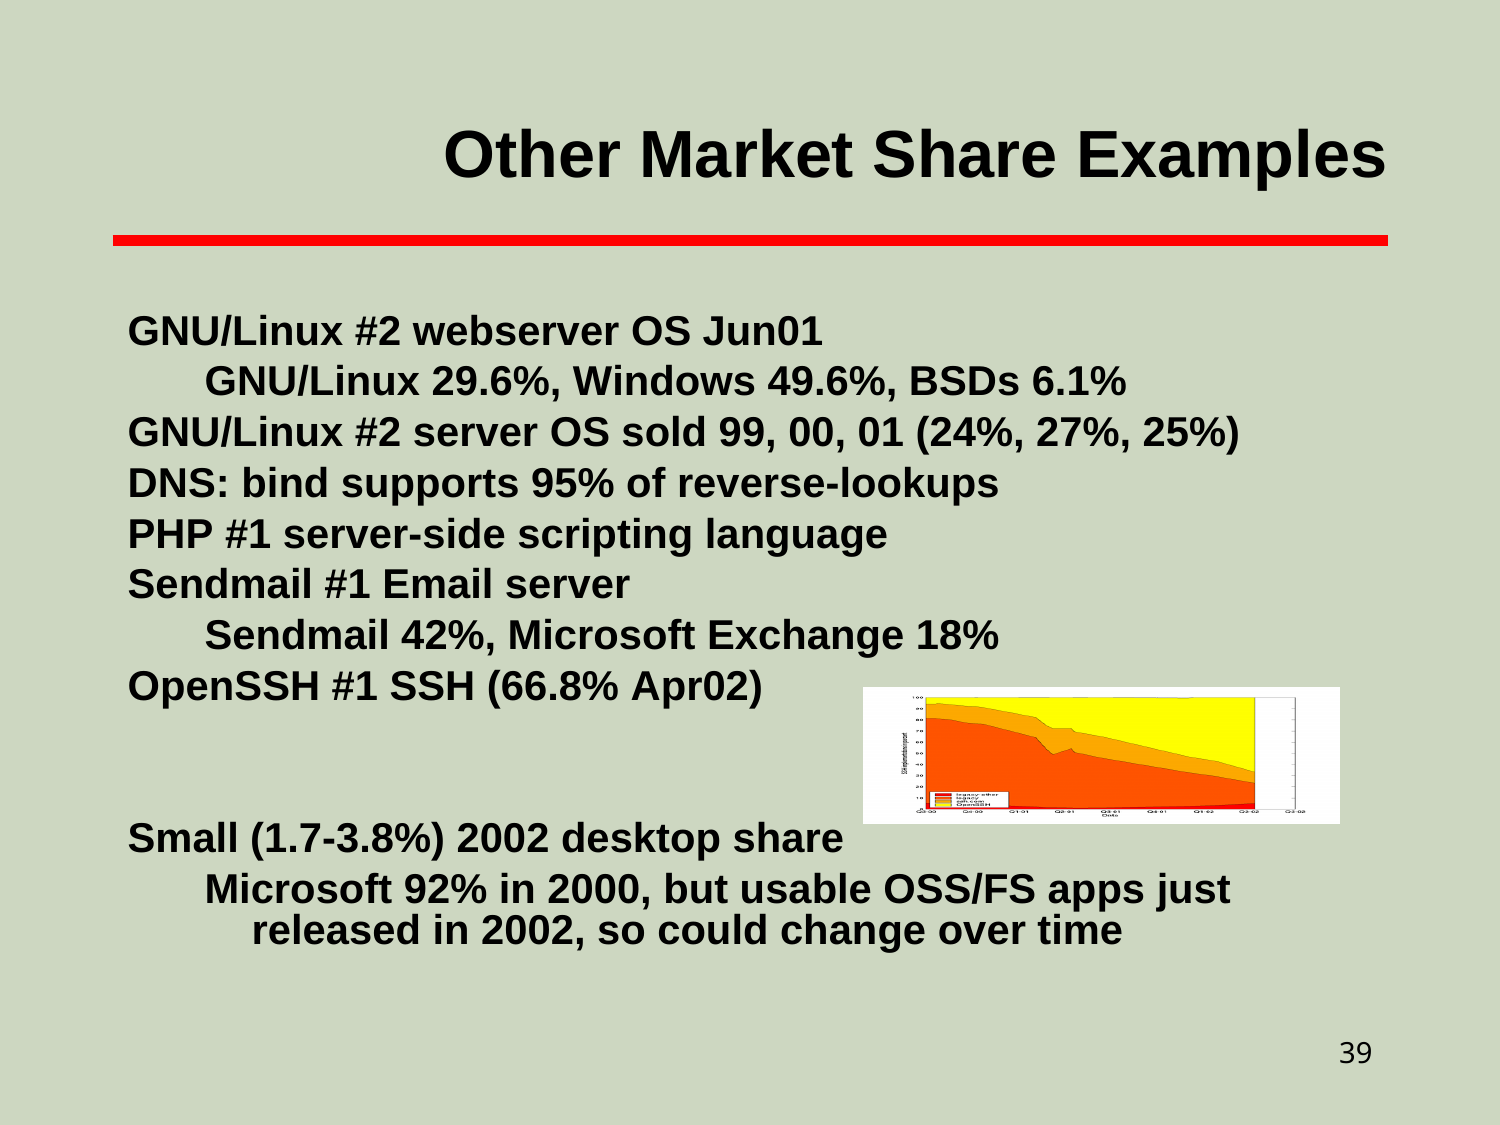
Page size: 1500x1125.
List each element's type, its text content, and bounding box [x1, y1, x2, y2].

picture [863, 687, 1340, 824]
title Other Market Share Examples [337, 85, 1388, 224]
list GNU/Linux #2 webserver OS Jun01 GNU/Linux 29.6%, Windows 49.6%, BSDs 6.1% GNU/Linux #2 server OS sold 99, 00, 01 (24%, 27%, 25%) DNS: bind supports 95% of reverse-lookups PHP #1 server-side scripting language Sendmail #1 Email server Sendmail 42%, Microsoft Exchange 18% OpenSSH #1 SSH (66.8% Apr02) Small (1.7-3.8%) 2002 desktop share Microsoft 92% in 2000, but usable OSS/FS apps just released in 2002, so could change over time [110, 312, 1391, 1070]
